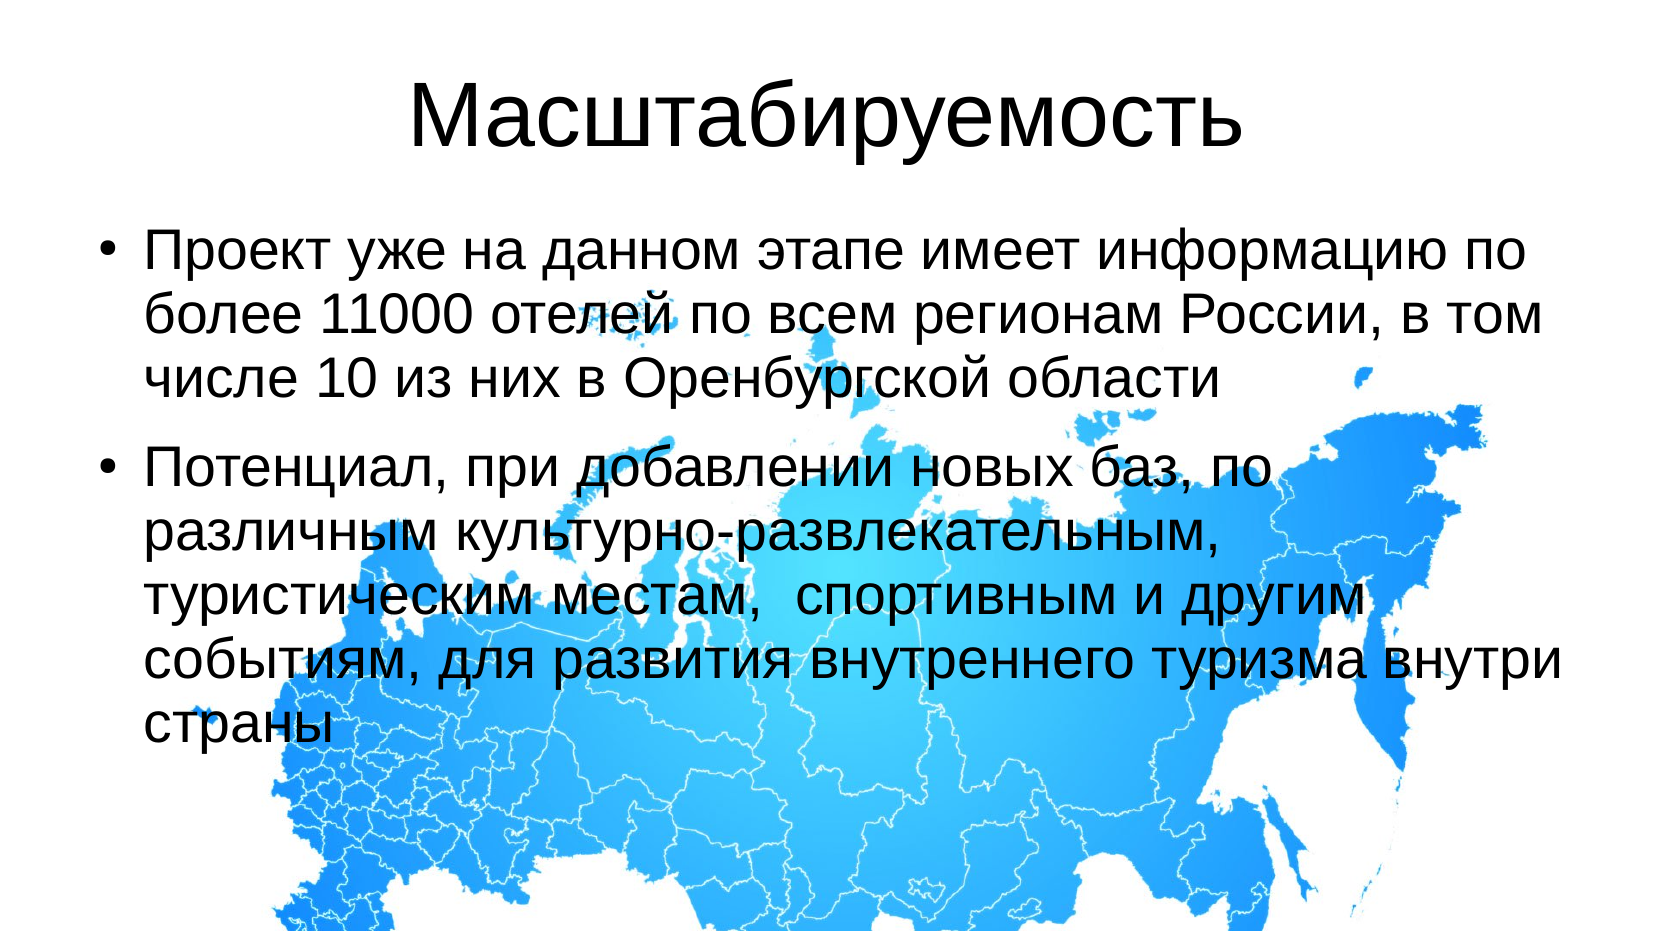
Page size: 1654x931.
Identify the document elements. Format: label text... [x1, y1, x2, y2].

list Проект уже на данном этапе имеет информацию по более 11000 отелей по всем регионам России, в том числе 10 из них в Оренбургской области Потенциал, при добавлении новых баз, по различным культурно-развлекательным, туристическим местам, спортивным и другим событиям, для развития внутреннего туризма внутри страны [82, 217, 1571, 758]
picture [13, 186, 1654, 931]
title Масштабируемость [82, 37, 1571, 193]
